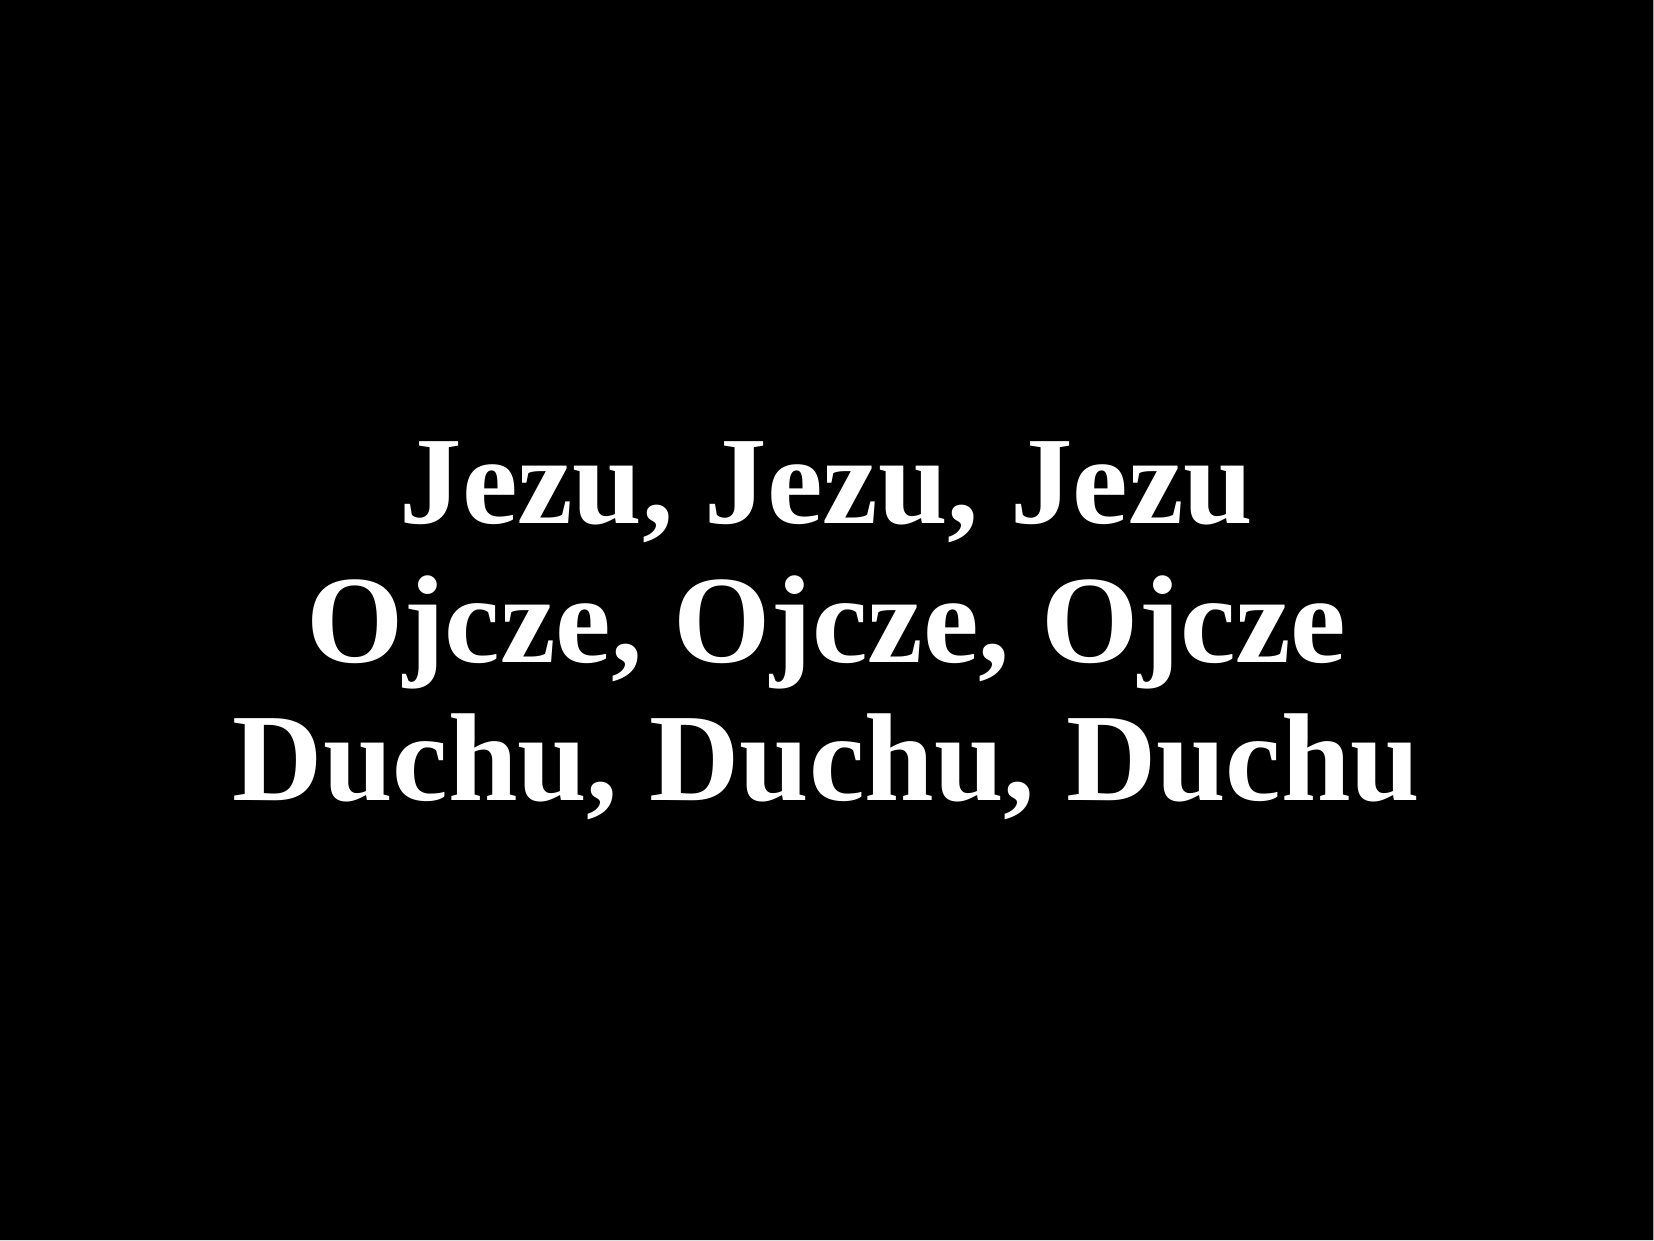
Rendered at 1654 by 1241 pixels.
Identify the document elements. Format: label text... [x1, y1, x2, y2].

title Jezu, Jezu, Jezu Ojcze, Ojcze, Ojcze Duchu, Duchu, Duchu [0, 0, 1654, 1241]
